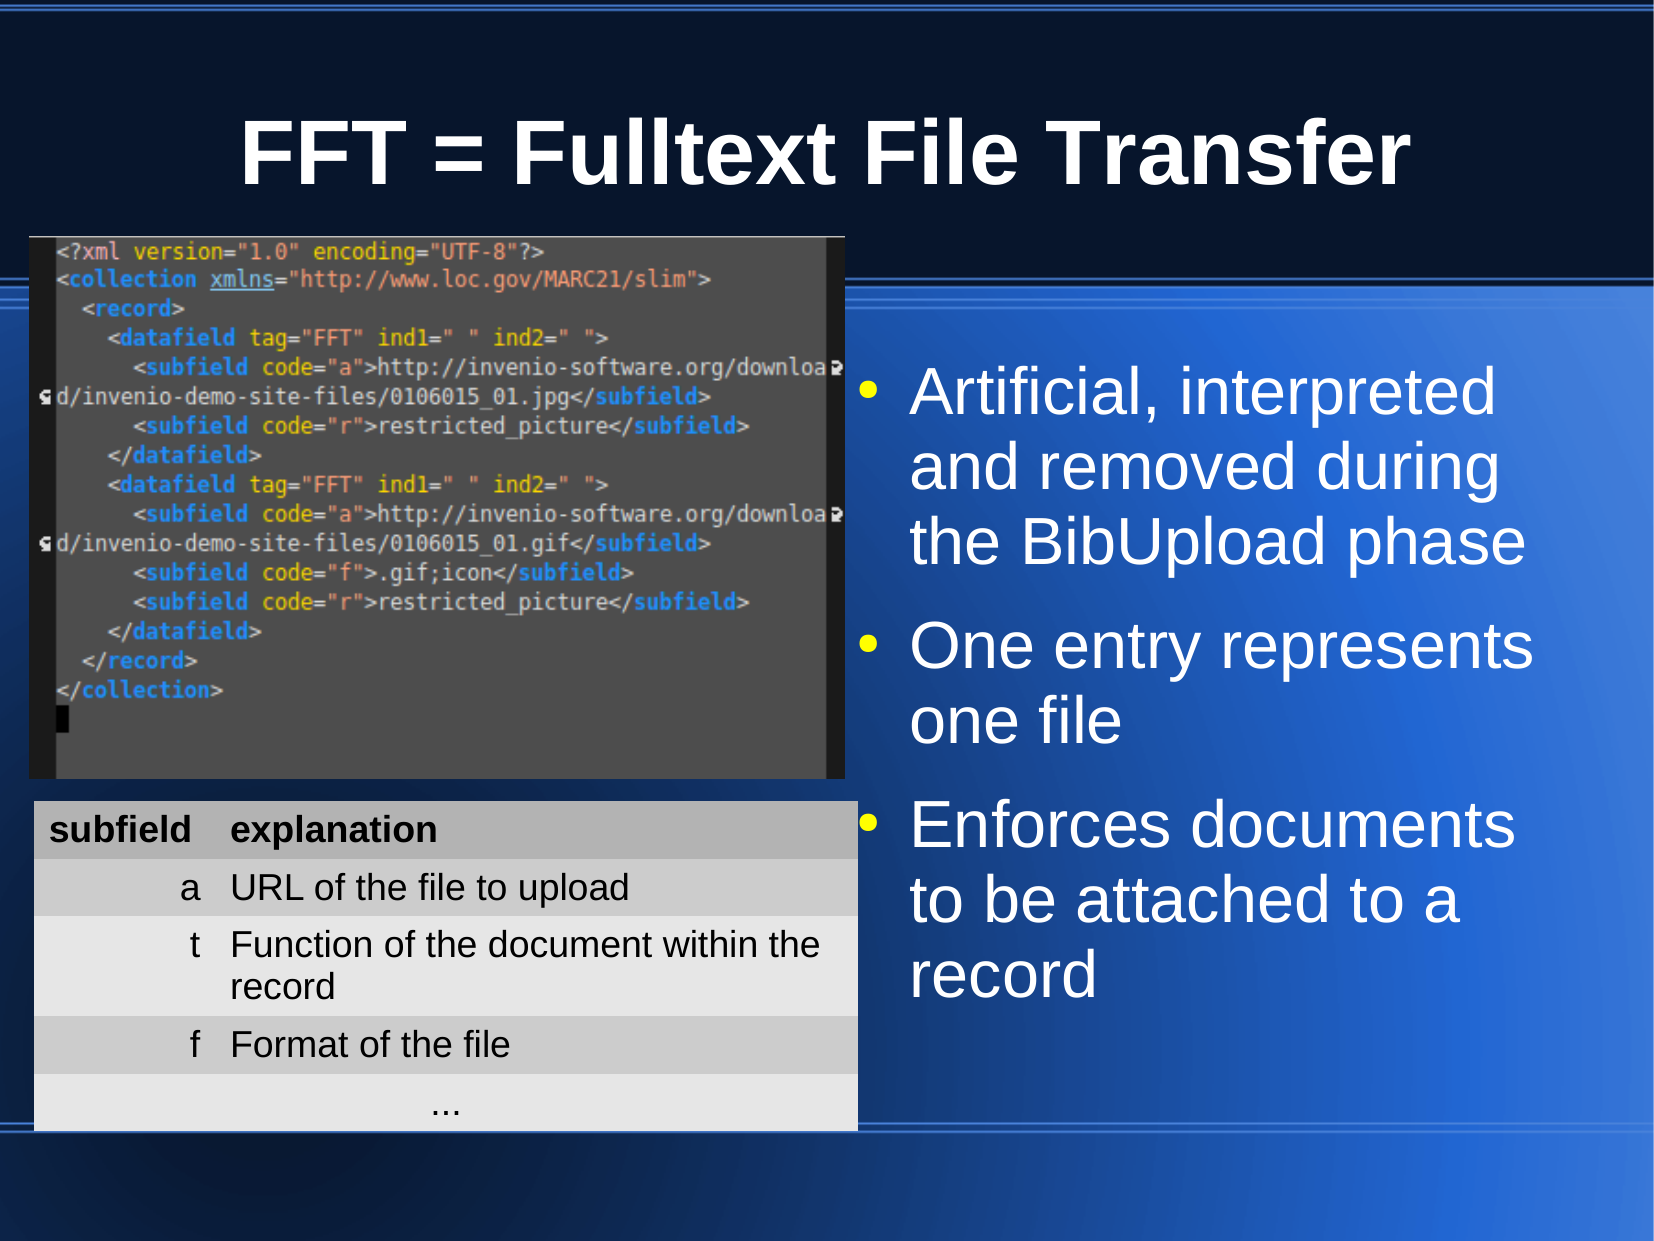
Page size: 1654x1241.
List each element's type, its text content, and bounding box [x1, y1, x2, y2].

table_cell ... [34, 1074, 858, 1131]
table_cell t [34, 916, 215, 1016]
table_header explanation [215, 801, 858, 859]
table_cell URL of the file to upload [215, 859, 858, 916]
list Artificial, interpreted and removed during the BibUpload phase One entry represents one file Enforces documents to be attached to a record [838, 354, 1565, 1221]
table_cell f [34, 1016, 215, 1074]
picture [0, 0, 1654, 1241]
title FFT = Fulltext File Transfer [82, 49, 1571, 257]
table_cell Function of the document within the record [215, 916, 858, 1016]
table_cell a [34, 859, 215, 916]
table_header subfield [34, 801, 215, 859]
table_cell Format of the file [215, 1016, 858, 1074]
